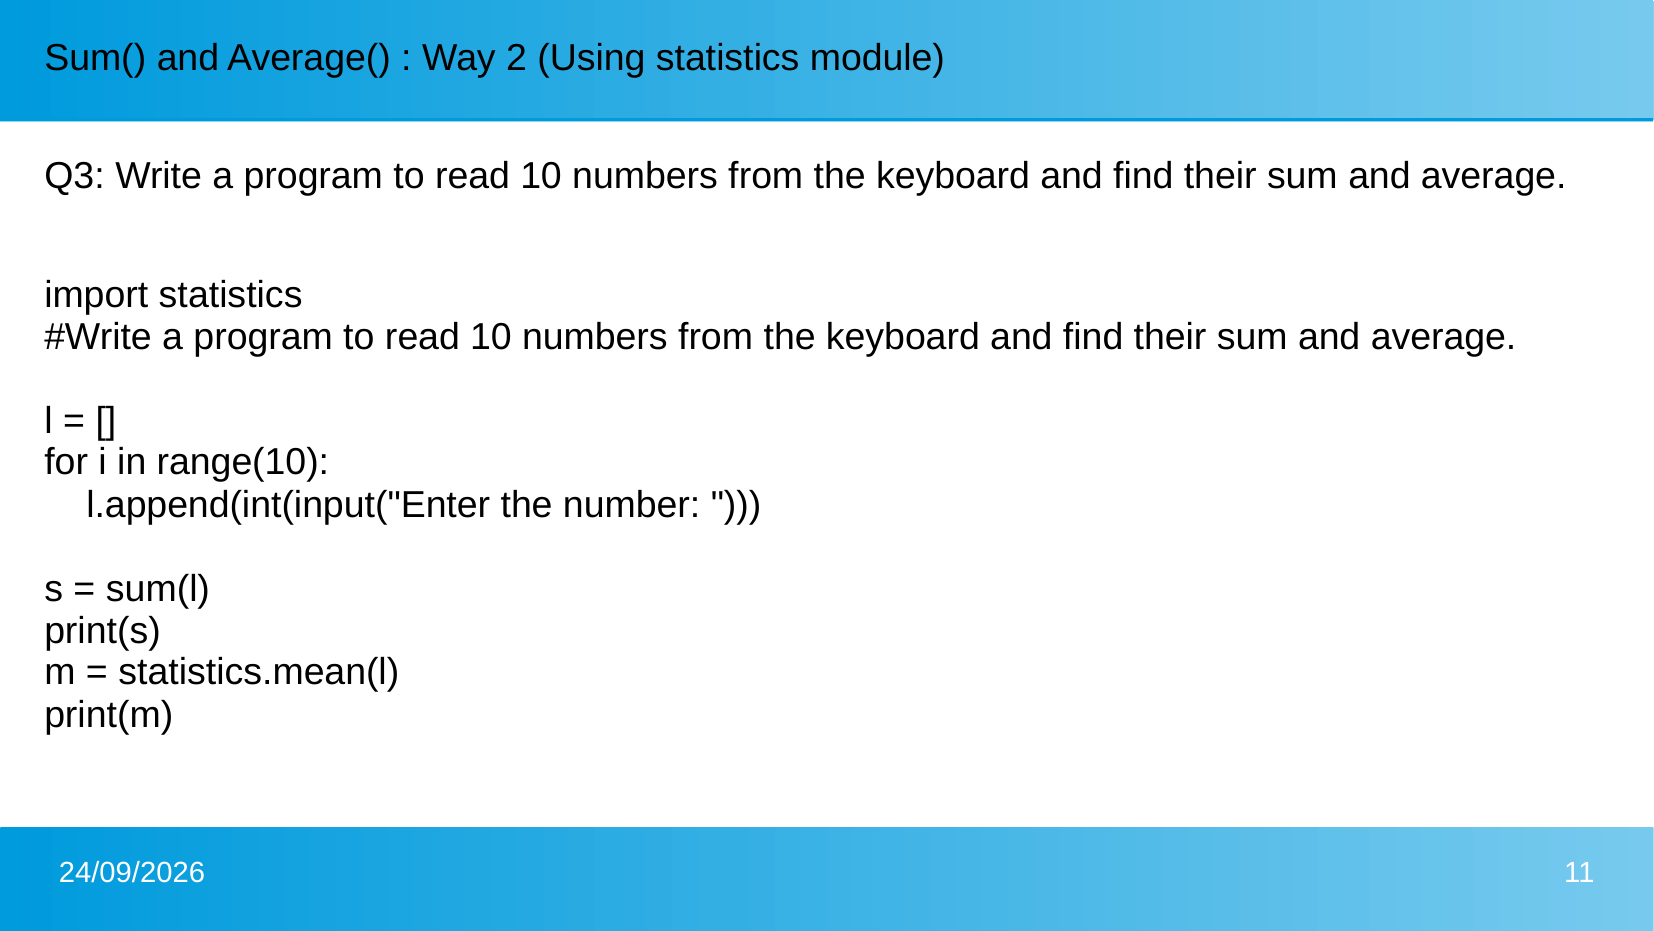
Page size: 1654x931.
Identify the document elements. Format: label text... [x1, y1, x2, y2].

text_box Sum() and Average() : Way 2 (Using statistics module) [29, 29, 1152, 129]
text_box import statistics #Write a program to read 10 numbers from the keyboard and find their sum and average. l = [] for i in range(10): l.append(int(input("Enter the number: "))) s = sum(l) print(s) m = statistics.mean(l) print(m) [29, 265, 1532, 785]
text_box Q3: Write a program to read 10 numbers from the keyboard and find their sum and average. [29, 147, 1625, 835]
